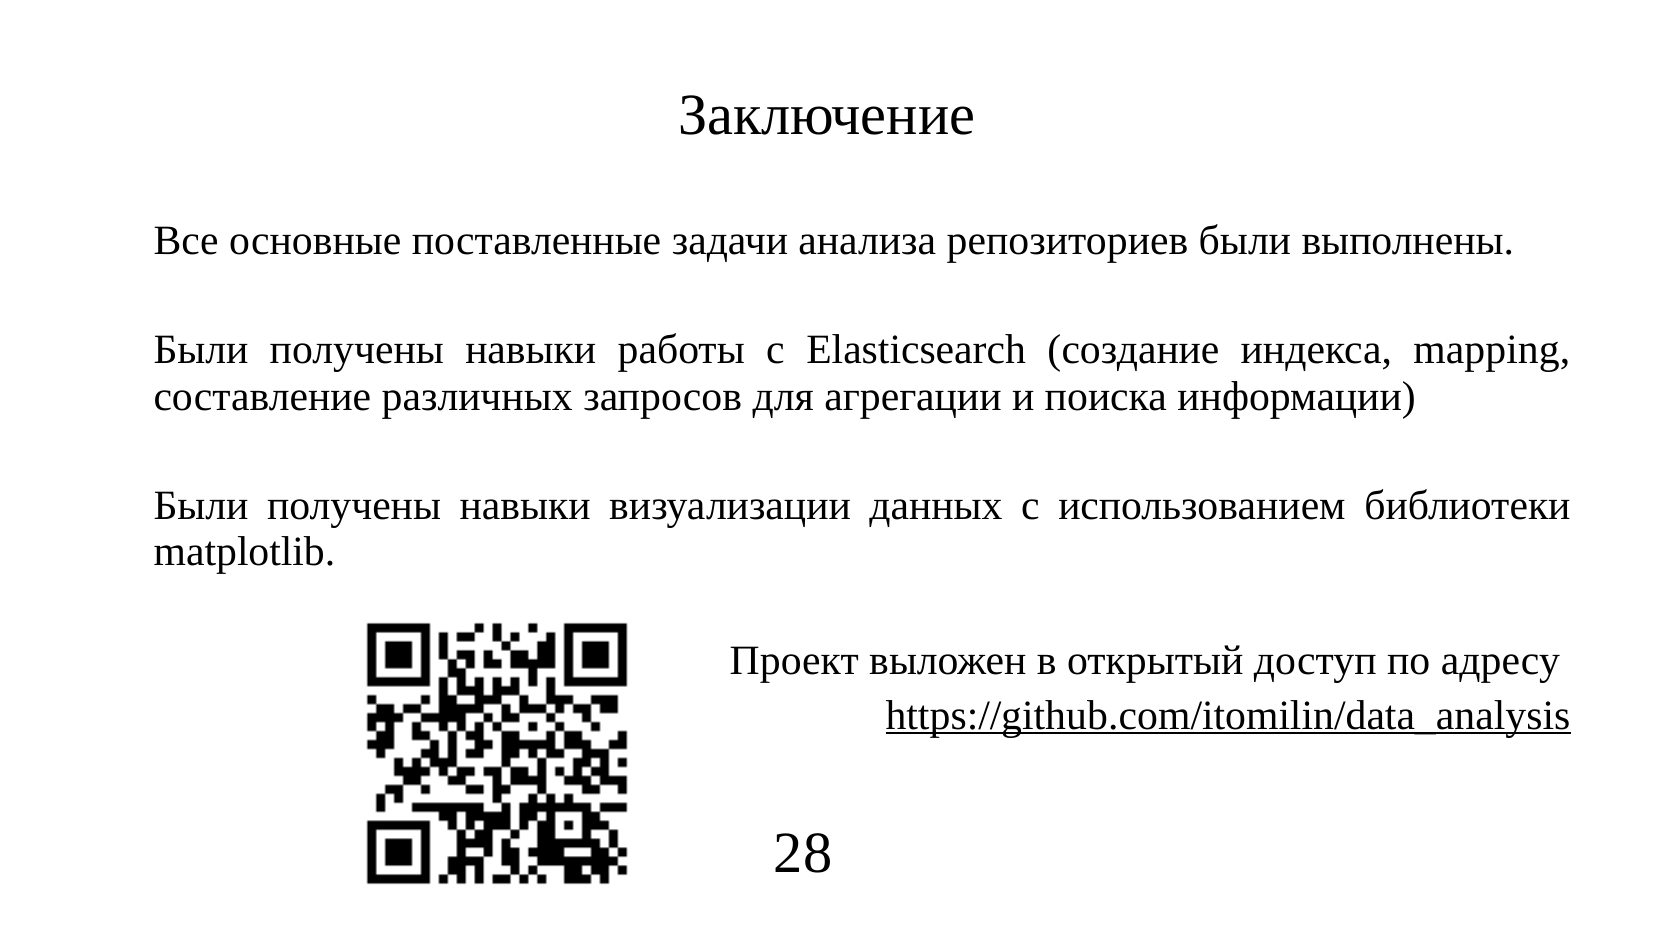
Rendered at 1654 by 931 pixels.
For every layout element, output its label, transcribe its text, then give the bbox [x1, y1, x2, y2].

title <number> [59, 774, 1548, 931]
picture [354, 620, 650, 920]
list Все основные поставленные задачи анализа репозиториев были выполнены. Были получены навыки работы с Elasticsearch (создание индекса, mapping, составление различных запросов для агрегации и поиска информации) Были получены навыки визуализации данных с использованием библиотеки matplotlib. Проект выложен в открытый доступ по адресу https://github.com/itomilin/data_analysis [82, 217, 1571, 758]
title Заключение [82, 37, 1571, 193]
